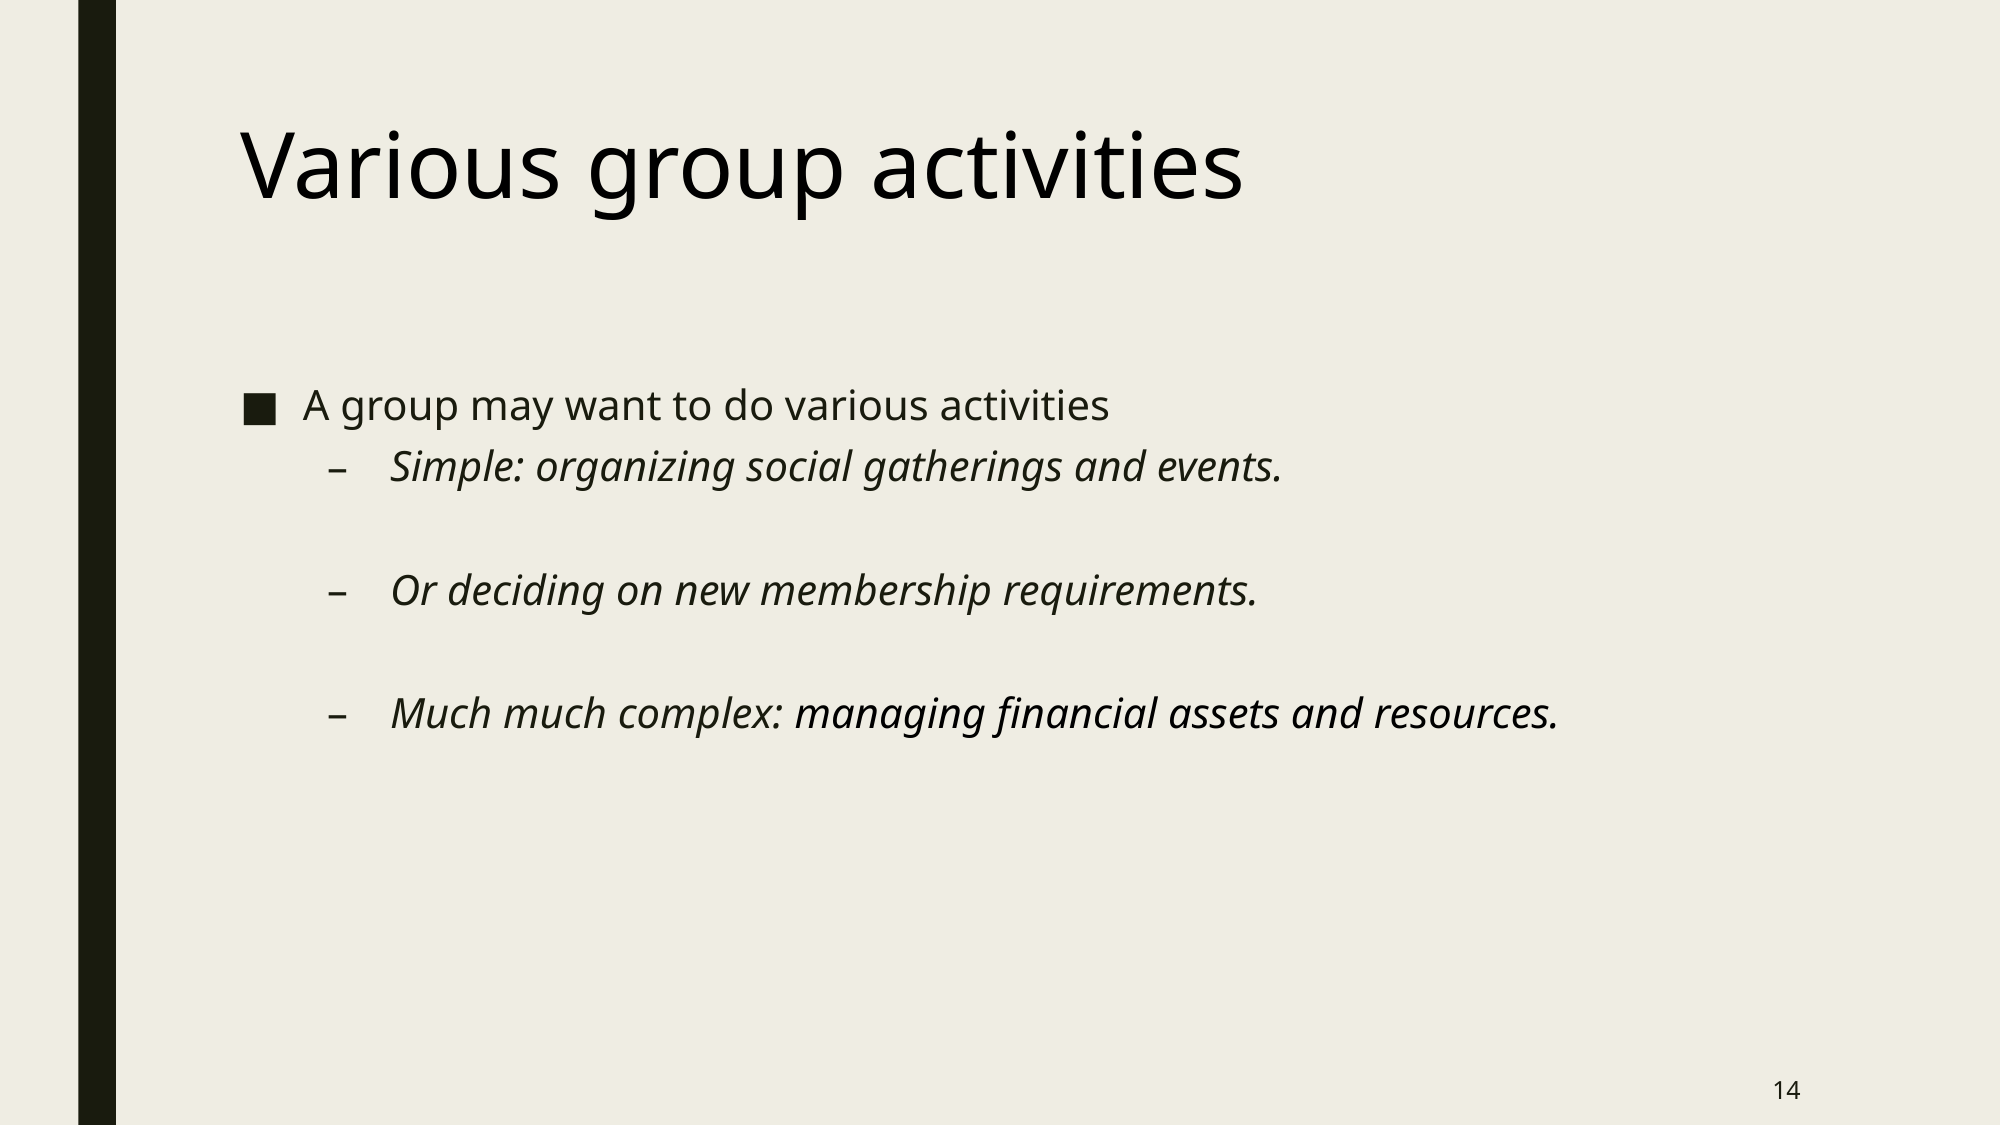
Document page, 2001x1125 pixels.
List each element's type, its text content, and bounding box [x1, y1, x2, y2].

slide_number <number> [1553, 1058, 1816, 1125]
list A group may want to do various activities Simple: organizing social gatherings and events. Or deciding on new membership requirements. Much much complex: managing financial assets and resources. [225, 375, 1800, 963]
title Various group activities [225, 112, 1800, 357]
